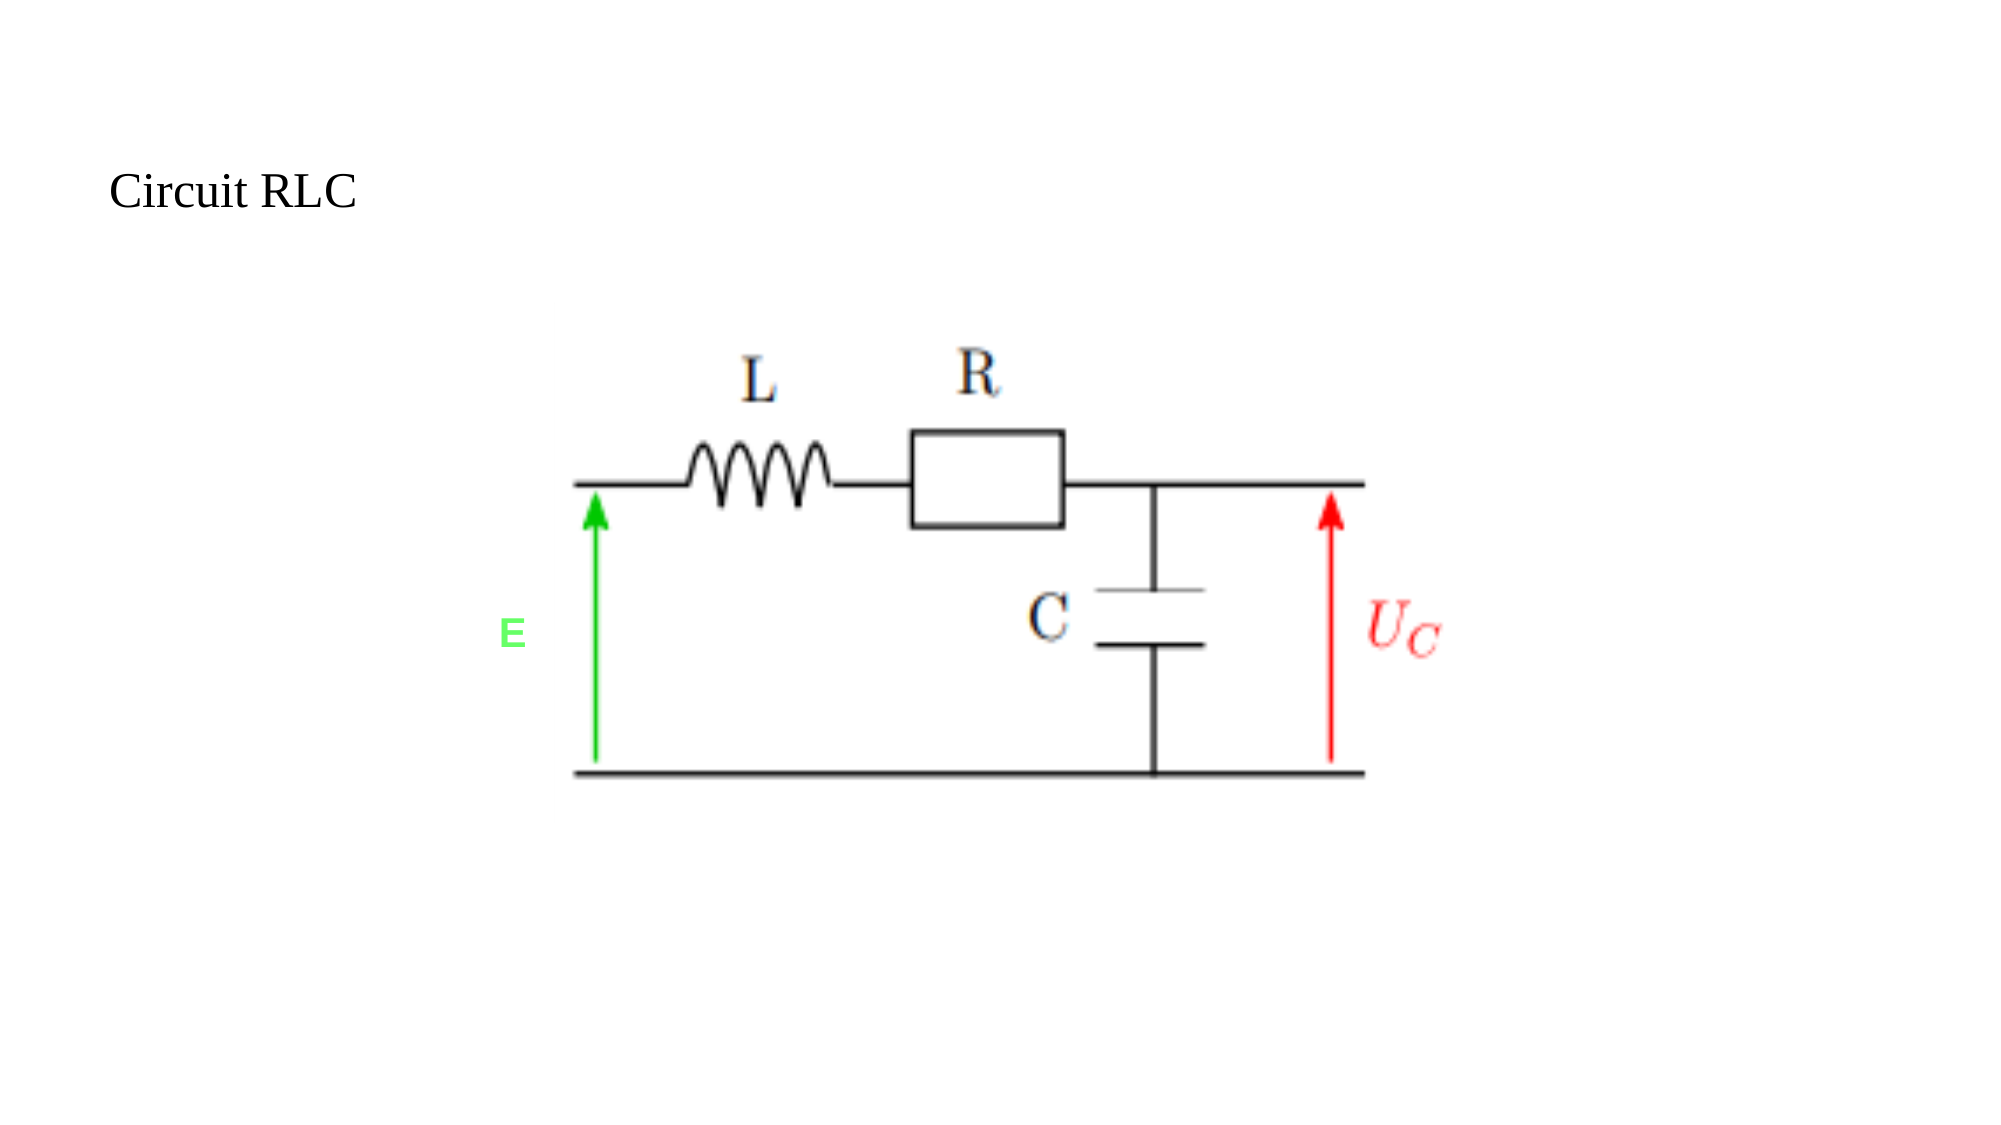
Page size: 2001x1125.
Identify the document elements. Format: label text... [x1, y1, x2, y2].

picture [553, 302, 1447, 823]
text_box Circuit RLC [94, 156, 449, 284]
text_box E [484, 602, 579, 665]
